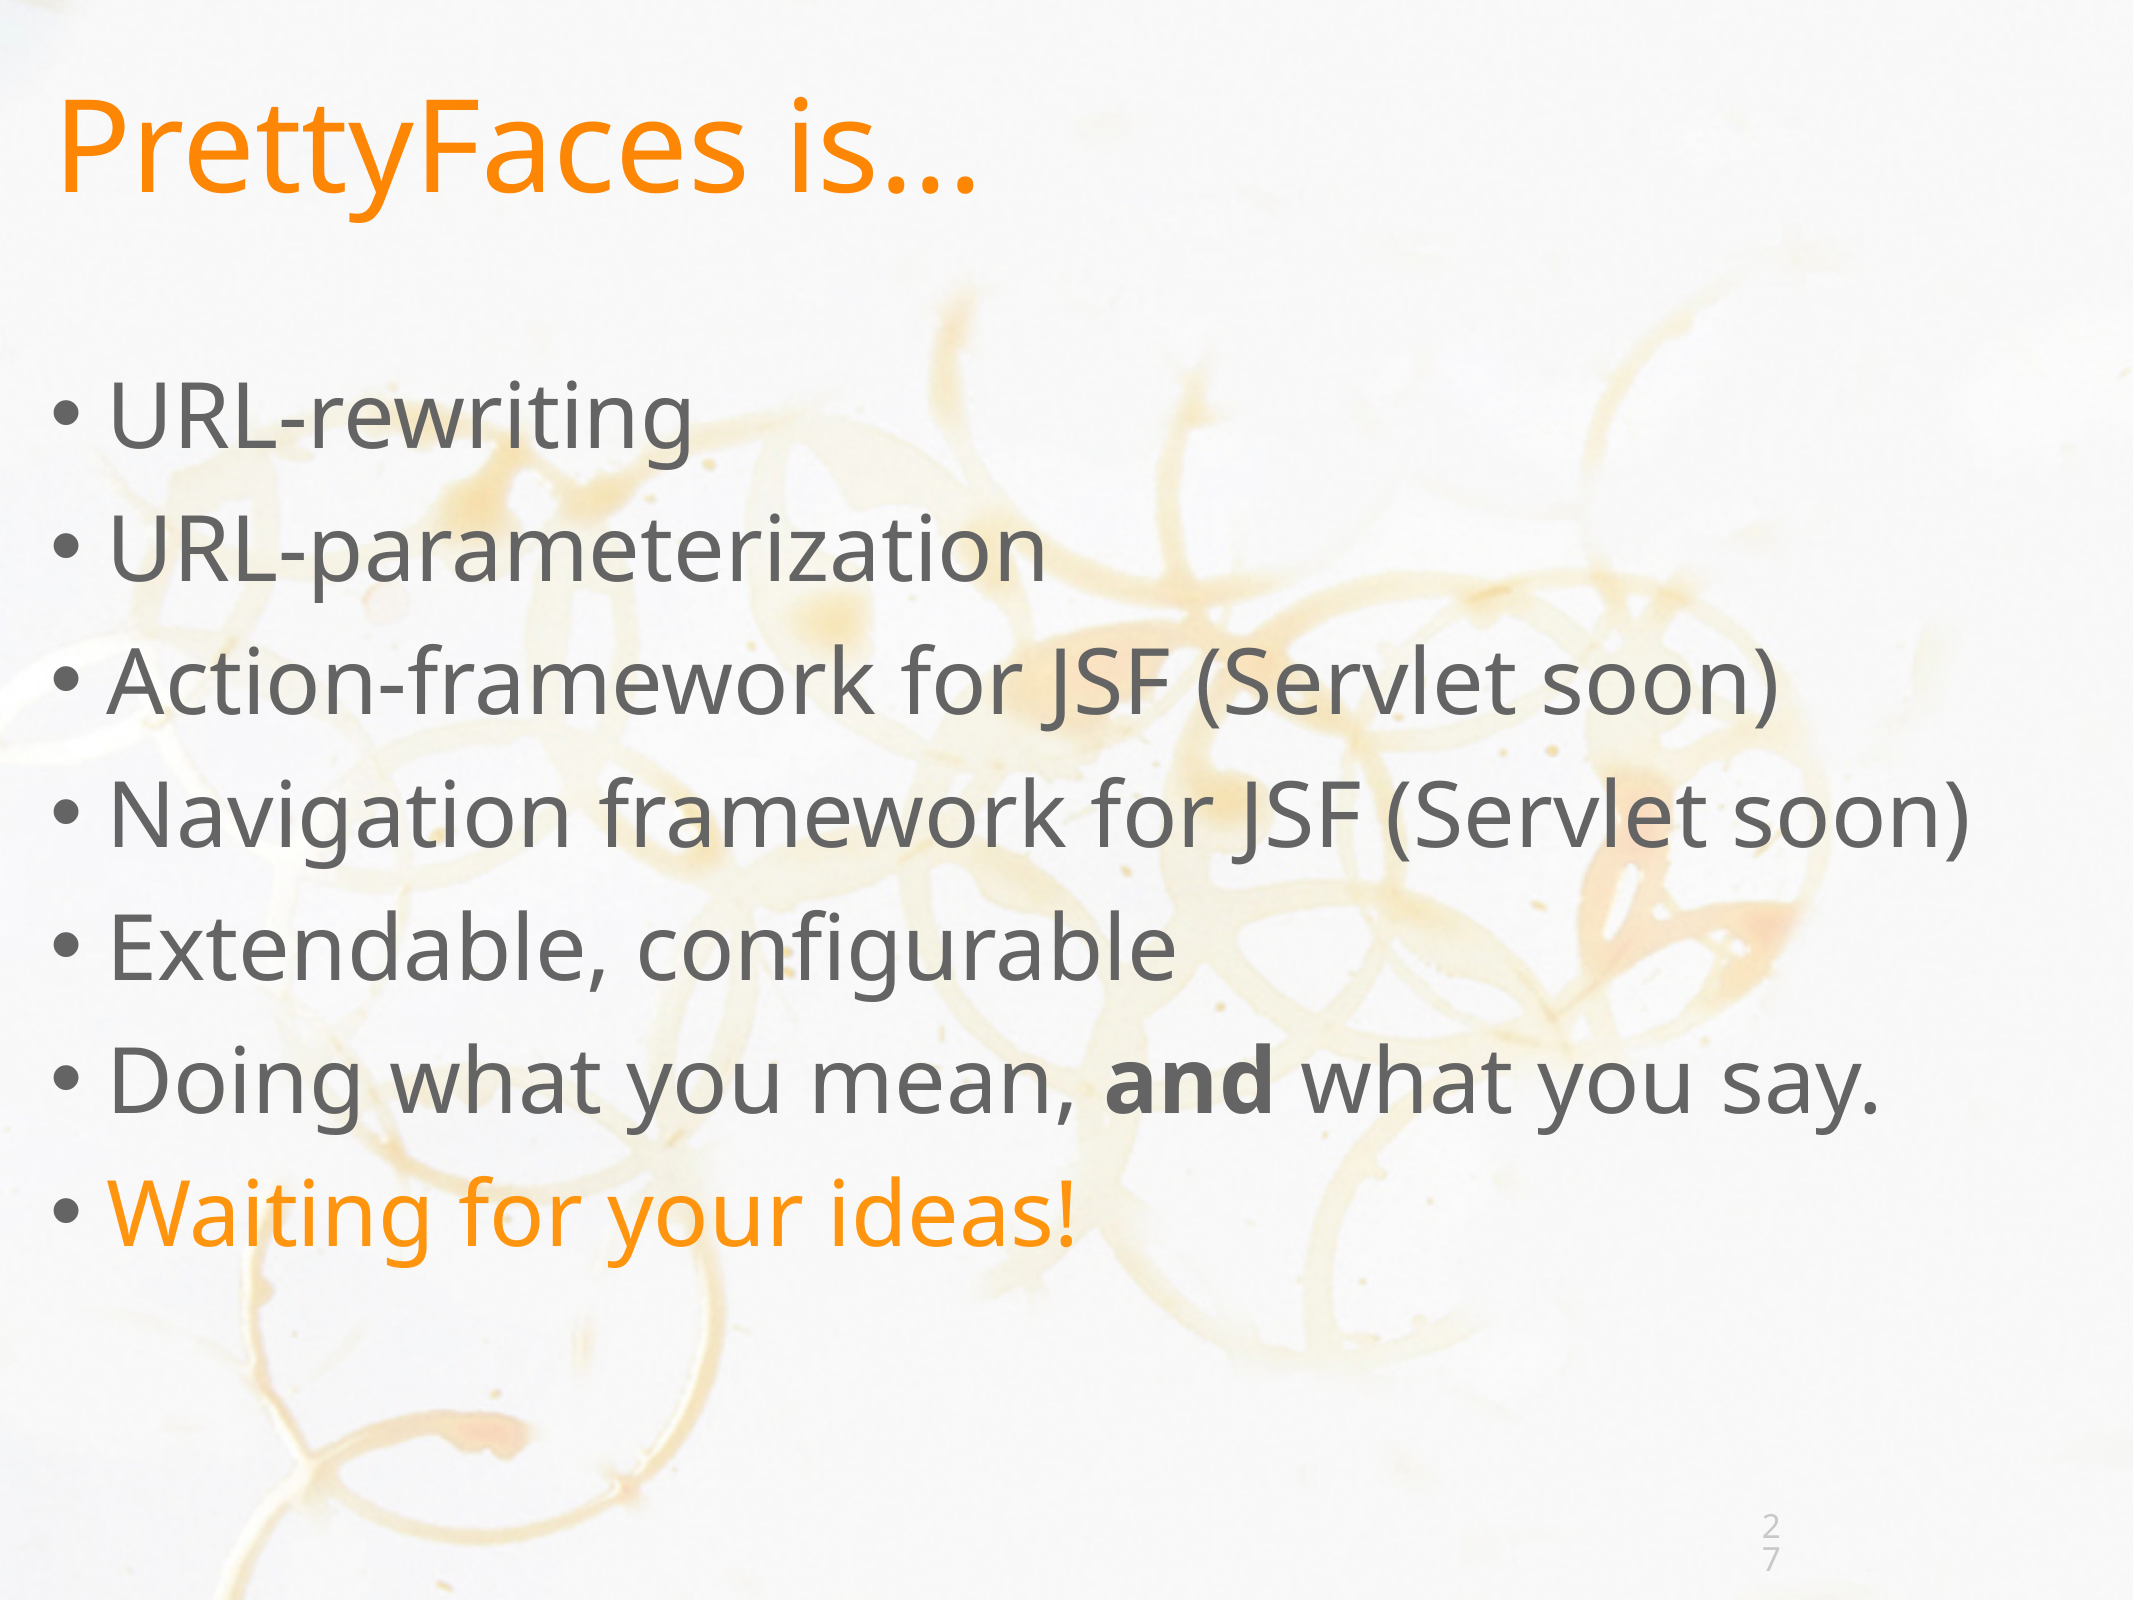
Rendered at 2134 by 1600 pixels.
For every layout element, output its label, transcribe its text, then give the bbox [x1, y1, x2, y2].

picture [0, 0, 2134, 1600]
title PrettyFaces is... [43, 20, 2101, 262]
subtitle URL-rewriting URL-parameterization Action-framework for JSF (Servlet soon) Navigation framework for JSF (Servlet soon) Extendable, configurable Doing what you mean, and what you say. Waiting for your ideas! [43, 262, 2100, 1593]
